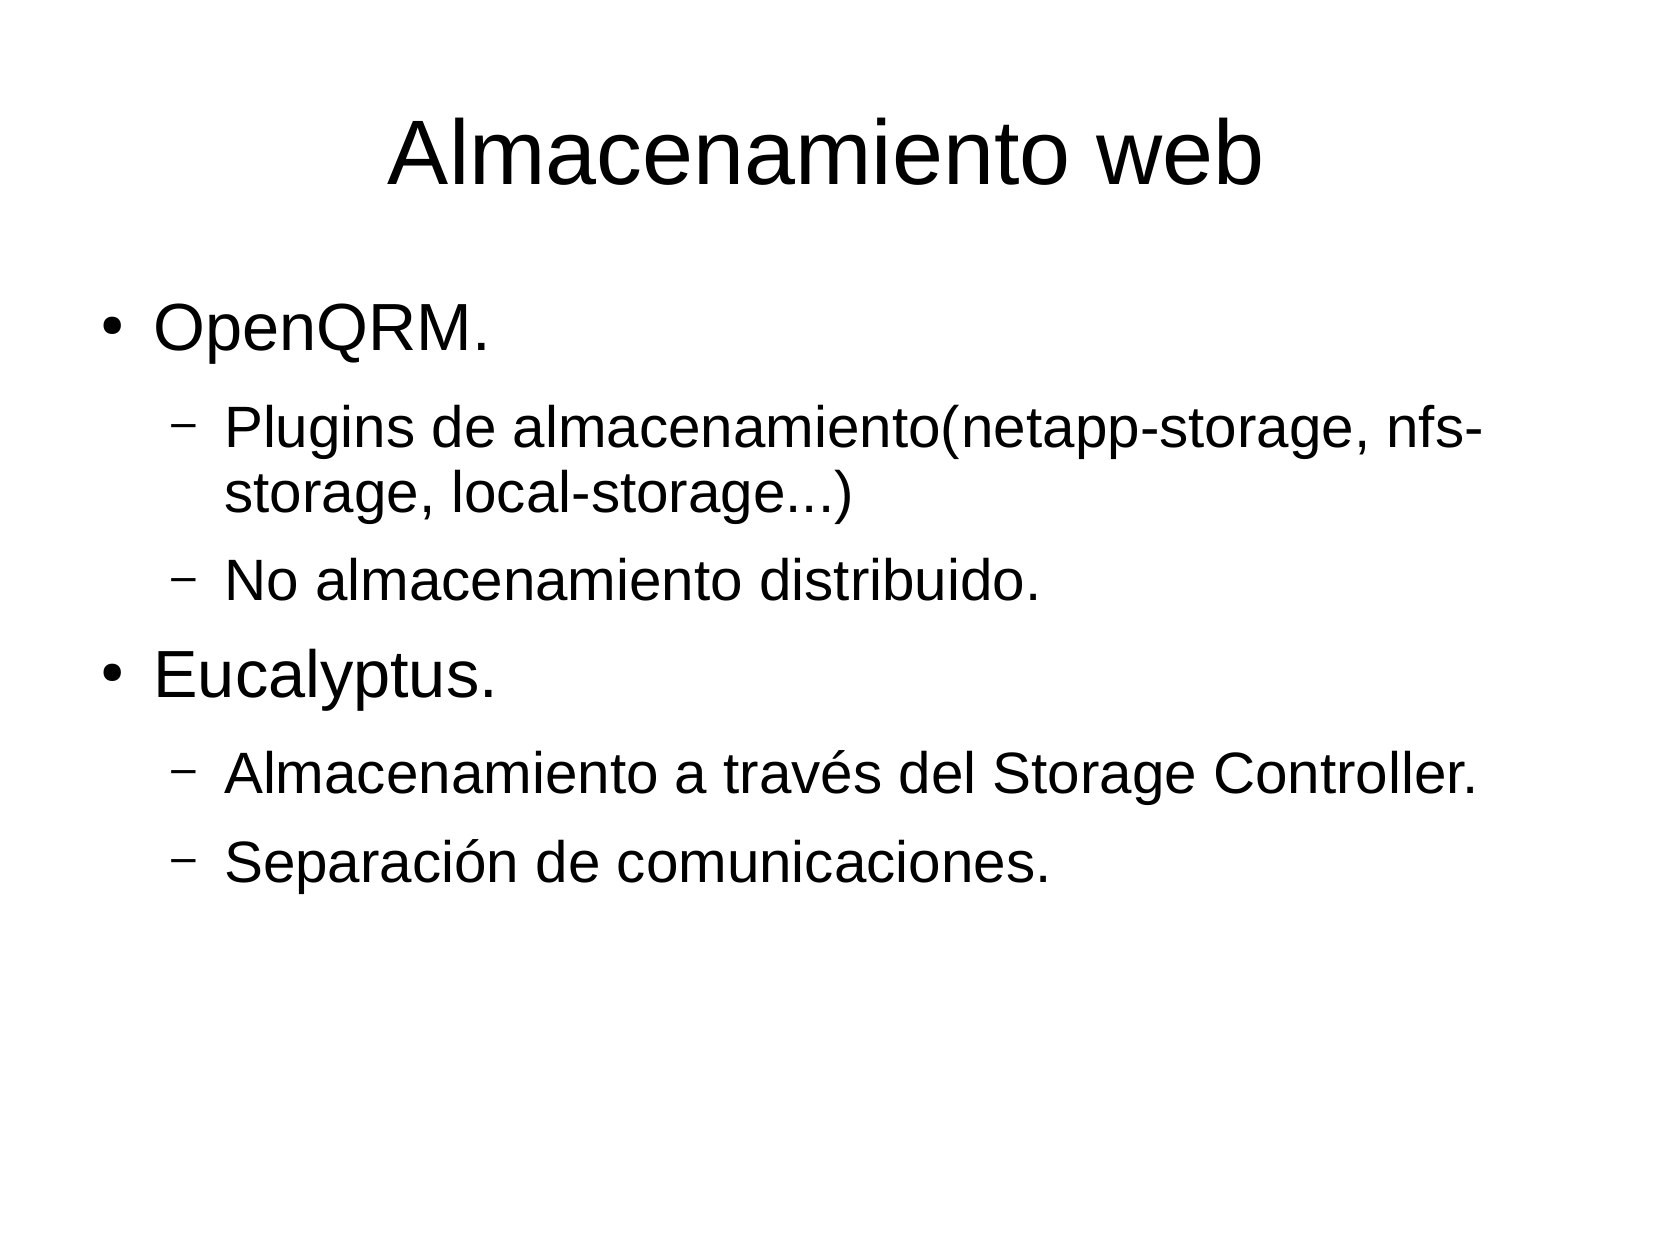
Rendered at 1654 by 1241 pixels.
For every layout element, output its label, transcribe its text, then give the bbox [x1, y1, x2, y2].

list OpenQRM. Plugins de almacenamiento(netapp-storage, nfs-storage, local-storage...) No almacenamiento distribuido. Eucalyptus. Almacenamiento a través del Storage Controller. Separación de comunicaciones. [82, 290, 1538, 1010]
title Almacenamiento web [82, 49, 1571, 257]
